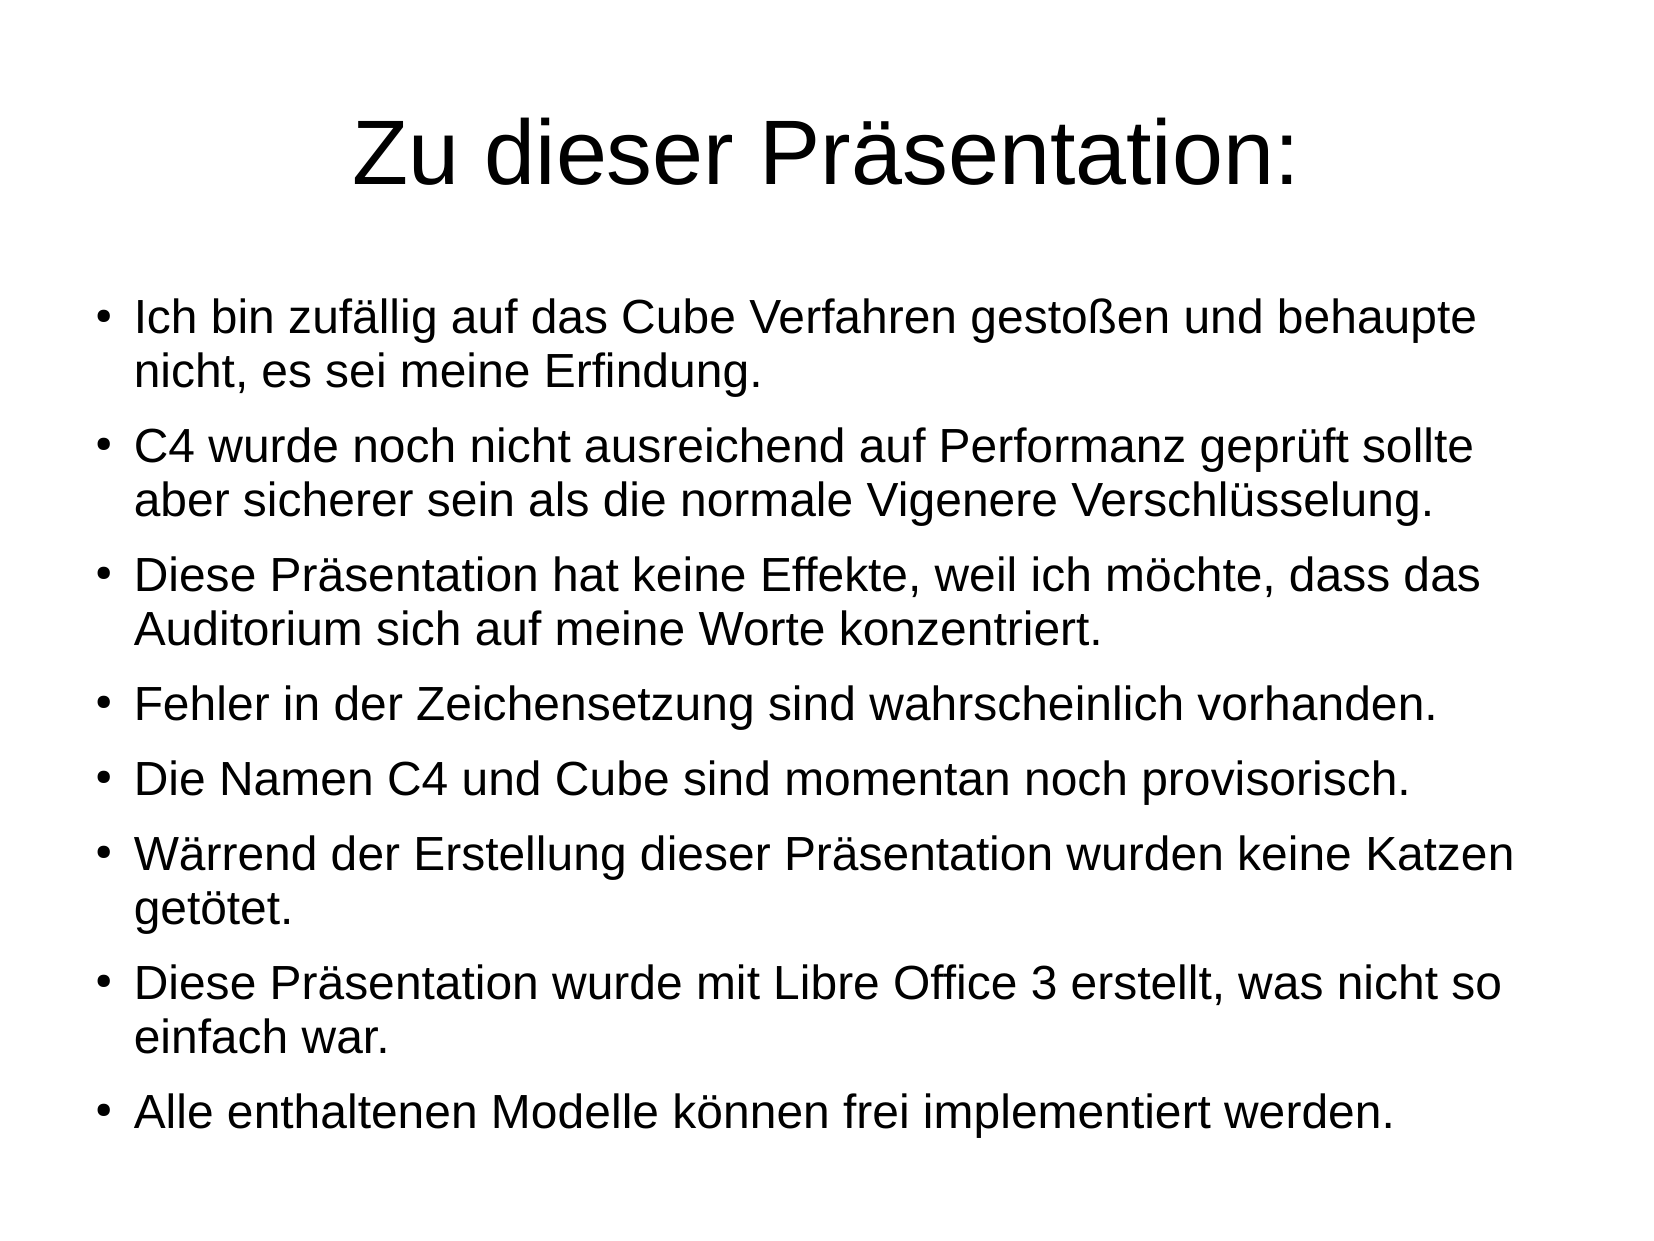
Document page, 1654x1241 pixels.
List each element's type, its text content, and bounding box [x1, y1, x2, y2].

list Ich bin zufällig auf das Cube Verfahren gestoßen und behaupte nicht, es sei meine Erfindung. C4 wurde noch nicht ausreichend auf Performanz geprüft sollte aber sicherer sein als die normale Vigenere Verschlüsselung. Diese Präsentation hat keine Effekte, weil ich möchte, dass das Auditorium sich auf meine Worte konzentriert. Fehler in der Zeichensetzung sind wahrscheinlich vorhanden. Die Namen C4 und Cube sind momentan noch provisorisch. Wärrend der Erstellung dieser Präsentation wurden keine Katzen getötet. Diese Präsentation wurde mit Libre Office 3 erstellt, was nicht so einfach war. Alle enthaltenen Modelle können frei implementiert werden. [82, 290, 1538, 1146]
title Zu dieser Präsentation: [82, 49, 1571, 257]
